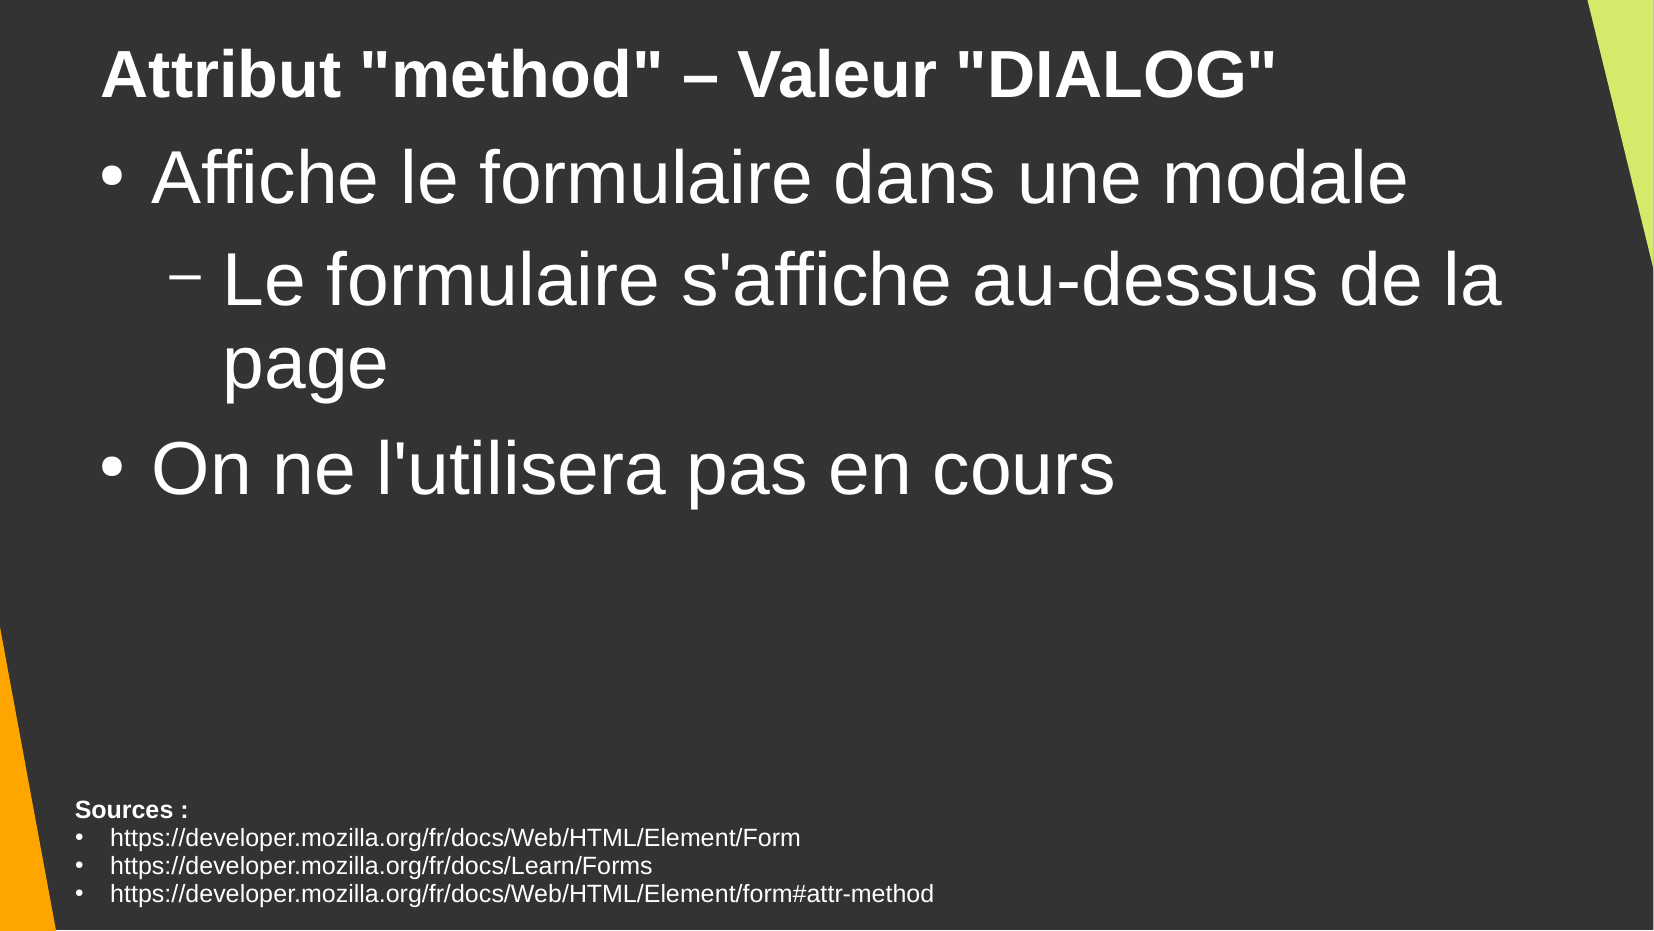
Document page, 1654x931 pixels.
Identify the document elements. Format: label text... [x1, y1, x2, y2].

list Affiche le formulaire dans une modale Le formulaire s'affiche au-dessus de la page On ne l'utilisera pas en cours [80, 135, 1605, 709]
text_box Sources : https://developer.mozilla.org/fr/docs/Web/HTML/Element/Form https://developer.mozilla.org/fr/docs/Learn/Forms https://developer.mozilla.org/fr/docs/Web/HTML/Element/form#attr-method [60, 788, 1546, 916]
text_box [0, 627, 57, 931]
text_box [1587, 0, 1654, 272]
title Attribut "method" – Valeur "DIALOG" [82, 37, 1571, 114]
